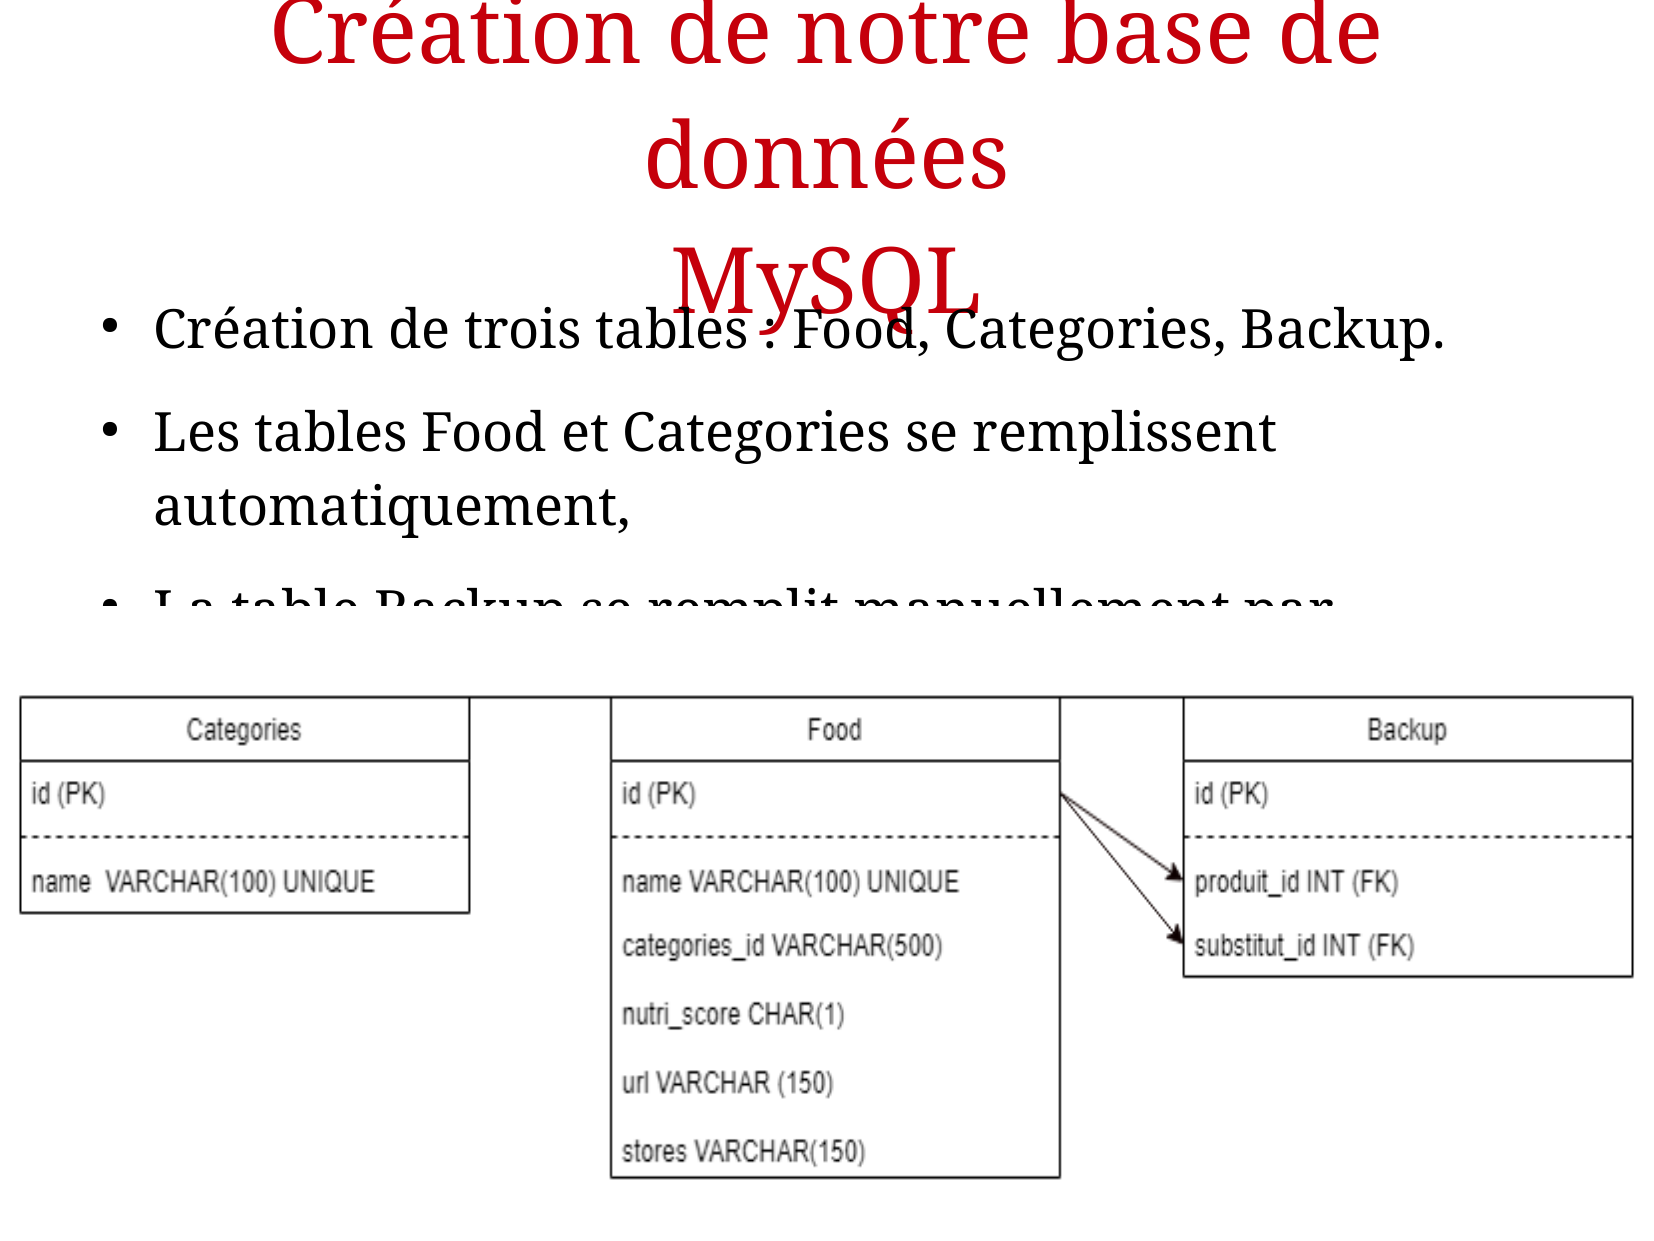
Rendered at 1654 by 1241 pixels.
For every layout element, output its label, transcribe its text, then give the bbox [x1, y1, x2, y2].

title Création de notre base de données MySQL [82, 40, 1571, 266]
list Création de trois tables : Food, Categories, Backup. Les tables Food et Categories se remplissent automatiquement, La table Backup se remplit manuellement par l'utilisateur [82, 290, 1571, 606]
picture [0, 606, 1654, 1209]
